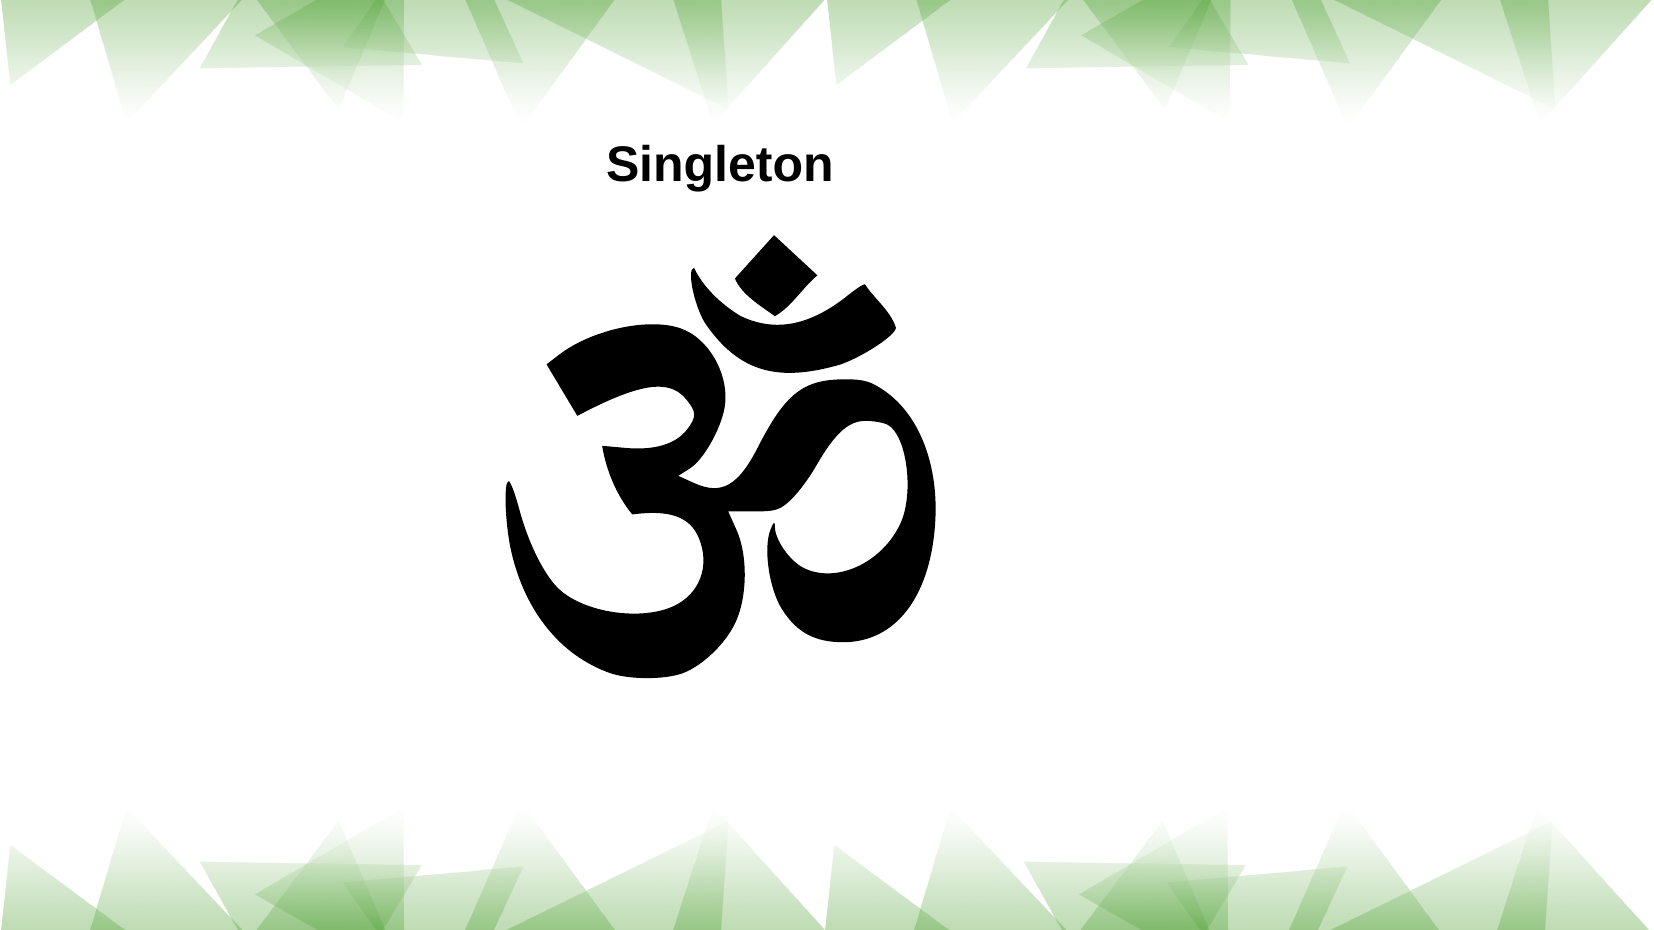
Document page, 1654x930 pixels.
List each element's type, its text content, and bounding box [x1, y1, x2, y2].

picture [495, 226, 946, 691]
picture [0, 0, 1653, 128]
title Singleton [360, 90, 1081, 210]
picture [0, 802, 1651, 930]
